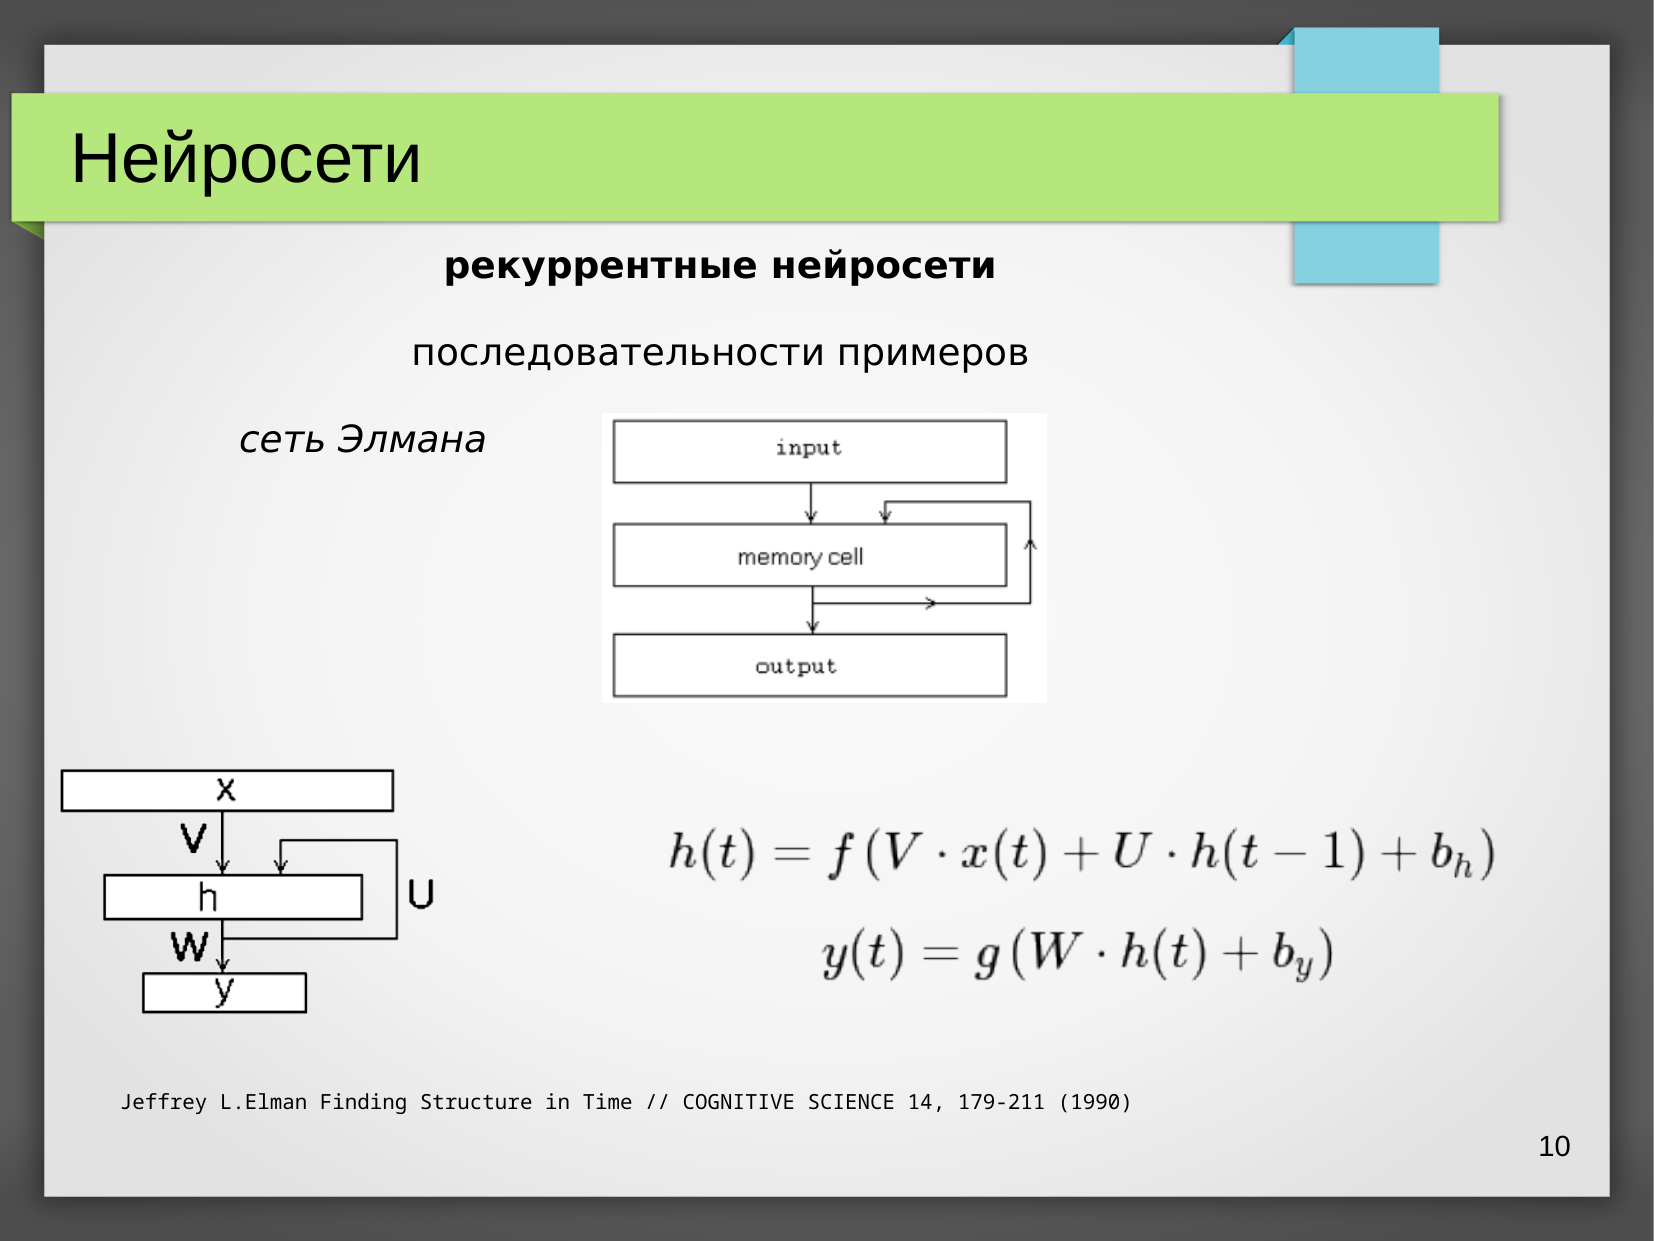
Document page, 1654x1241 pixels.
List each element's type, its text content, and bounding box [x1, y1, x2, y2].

text_box рекуррентные нейросети последовательности примеров сеть Элмана [224, 236, 1217, 469]
title Нейросети [70, 118, 1205, 199]
picture [0, 0, 1654, 1241]
text_box Jeffrey L.Elman Finding Structure in Time // COGNITIVE SCIENCE 14, 179-211 (1990) [59, 1036, 1193, 1123]
